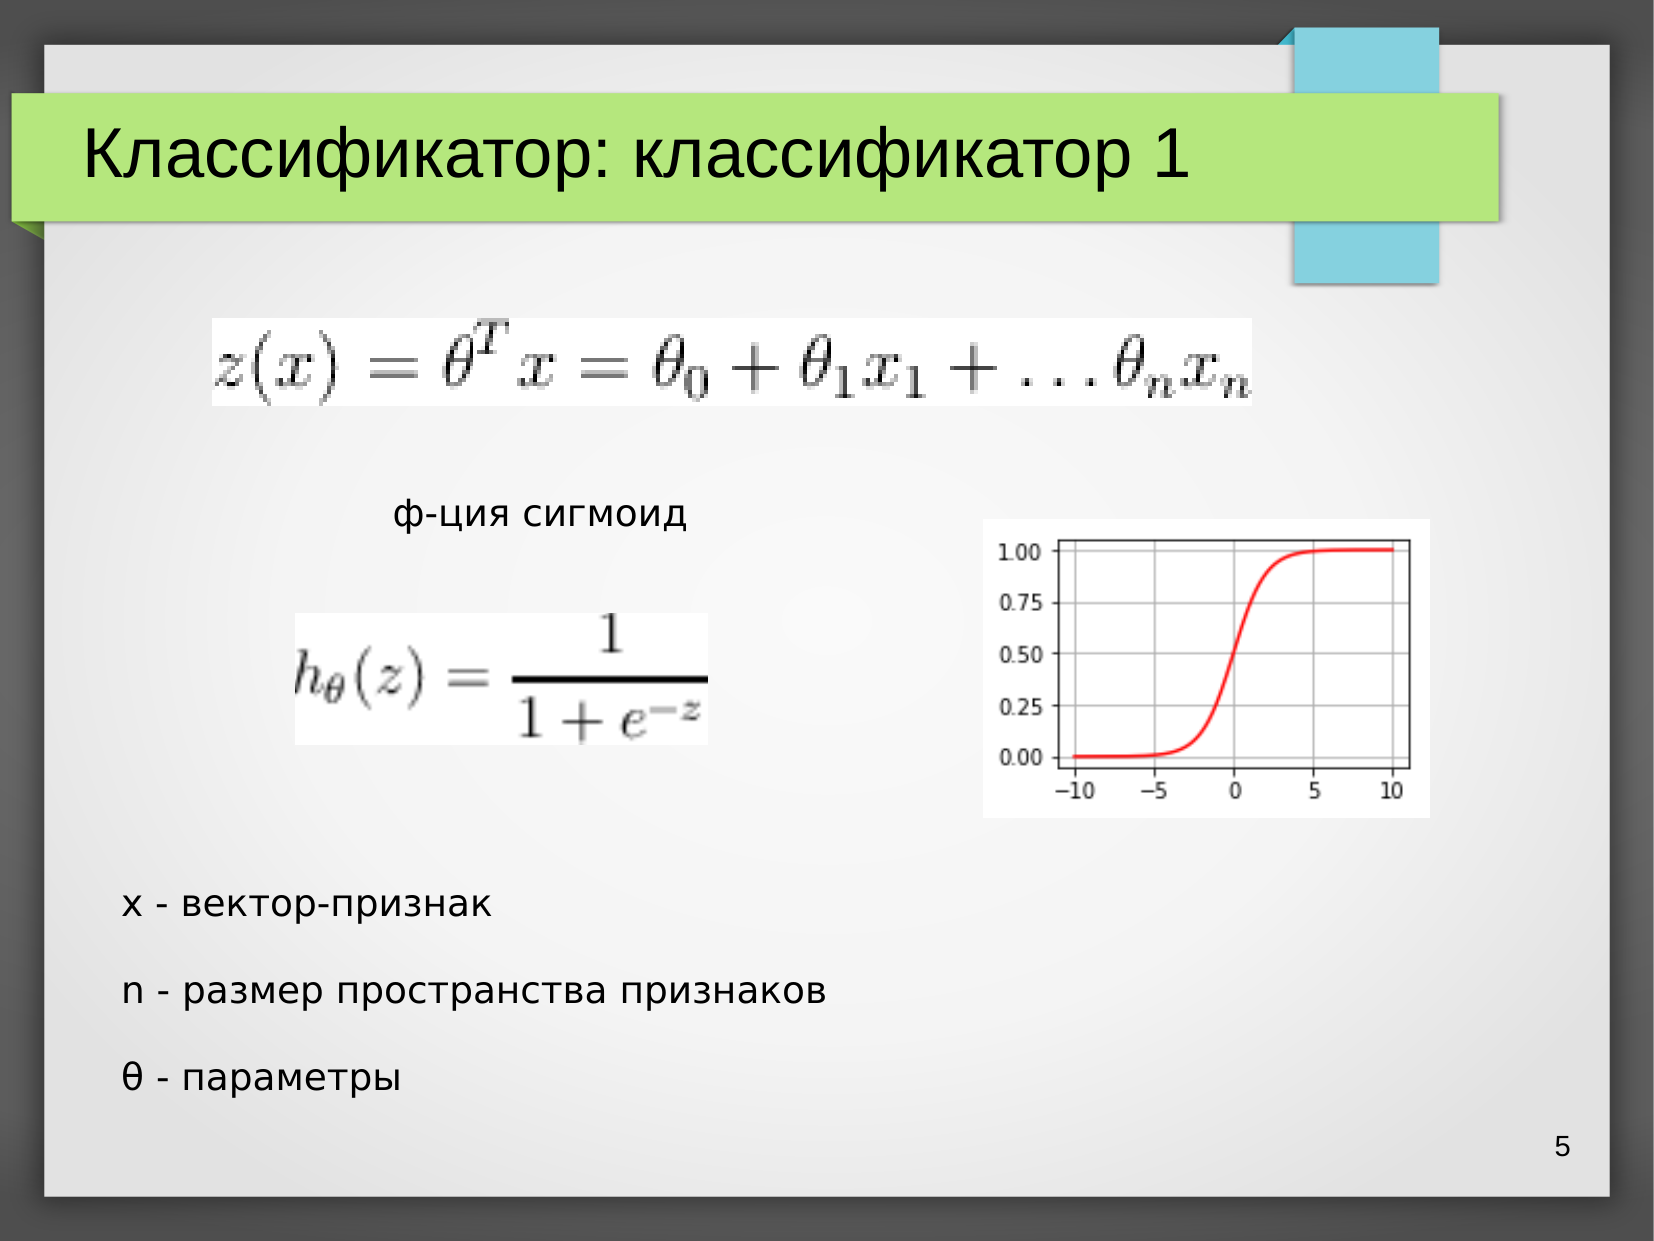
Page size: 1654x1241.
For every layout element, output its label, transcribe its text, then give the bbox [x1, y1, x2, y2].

picture [0, 0, 1654, 1241]
text_box ф-ция сигмоид [377, 484, 768, 543]
title Классификатор: классификатор 1 [82, 49, 1571, 257]
text_box x - вектор-признак n - размер пространства признаков θ - параметры [106, 874, 863, 1146]
